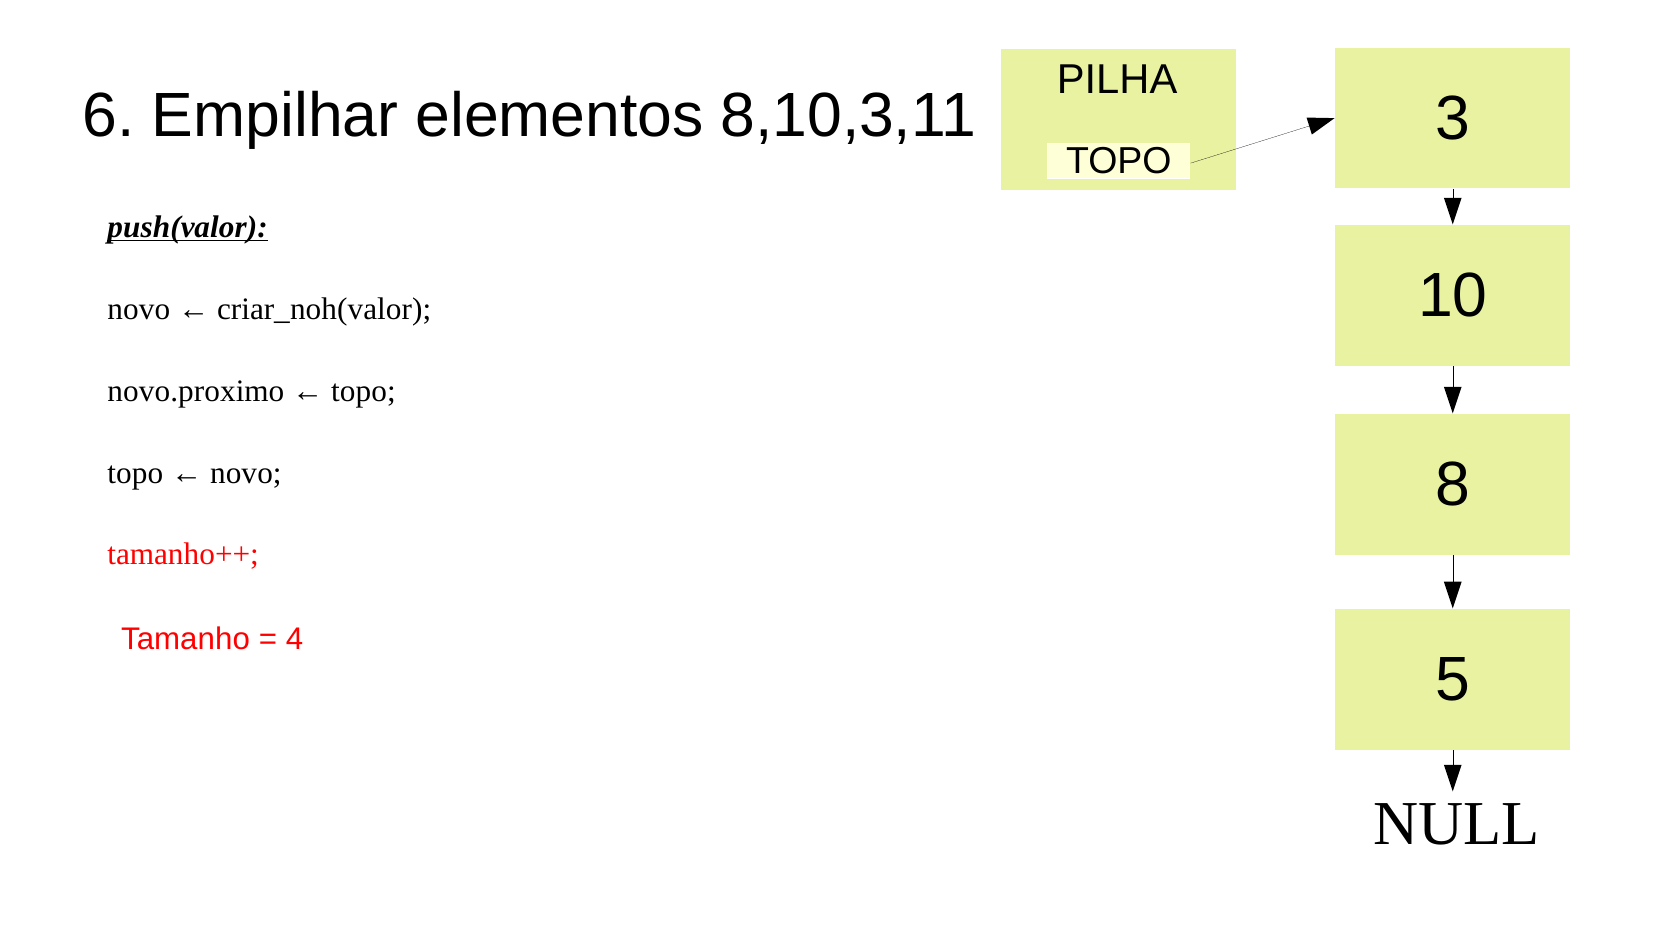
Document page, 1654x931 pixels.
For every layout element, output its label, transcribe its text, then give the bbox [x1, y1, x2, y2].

text_box 10 [1334, 224, 1571, 367]
text_box [1000, 48, 1237, 191]
text_box 3 [1334, 47, 1571, 189]
text_box 5 [1334, 608, 1571, 751]
text_box 8 [1334, 413, 1571, 556]
text_box Tamanho = 4 [106, 614, 321, 664]
title 6. Empilhar elementos 8,10,3,11 [82, 37, 1571, 193]
text_box push(valor): novo ← criar_noh(valor); novo.proximo ← topo; topo ← novo; tamanho++; [92, 199, 544, 579]
text_box PILHA [1042, 48, 1196, 110]
text_box TOPO [1047, 143, 1190, 179]
text_box NULL [1358, 781, 1560, 863]
